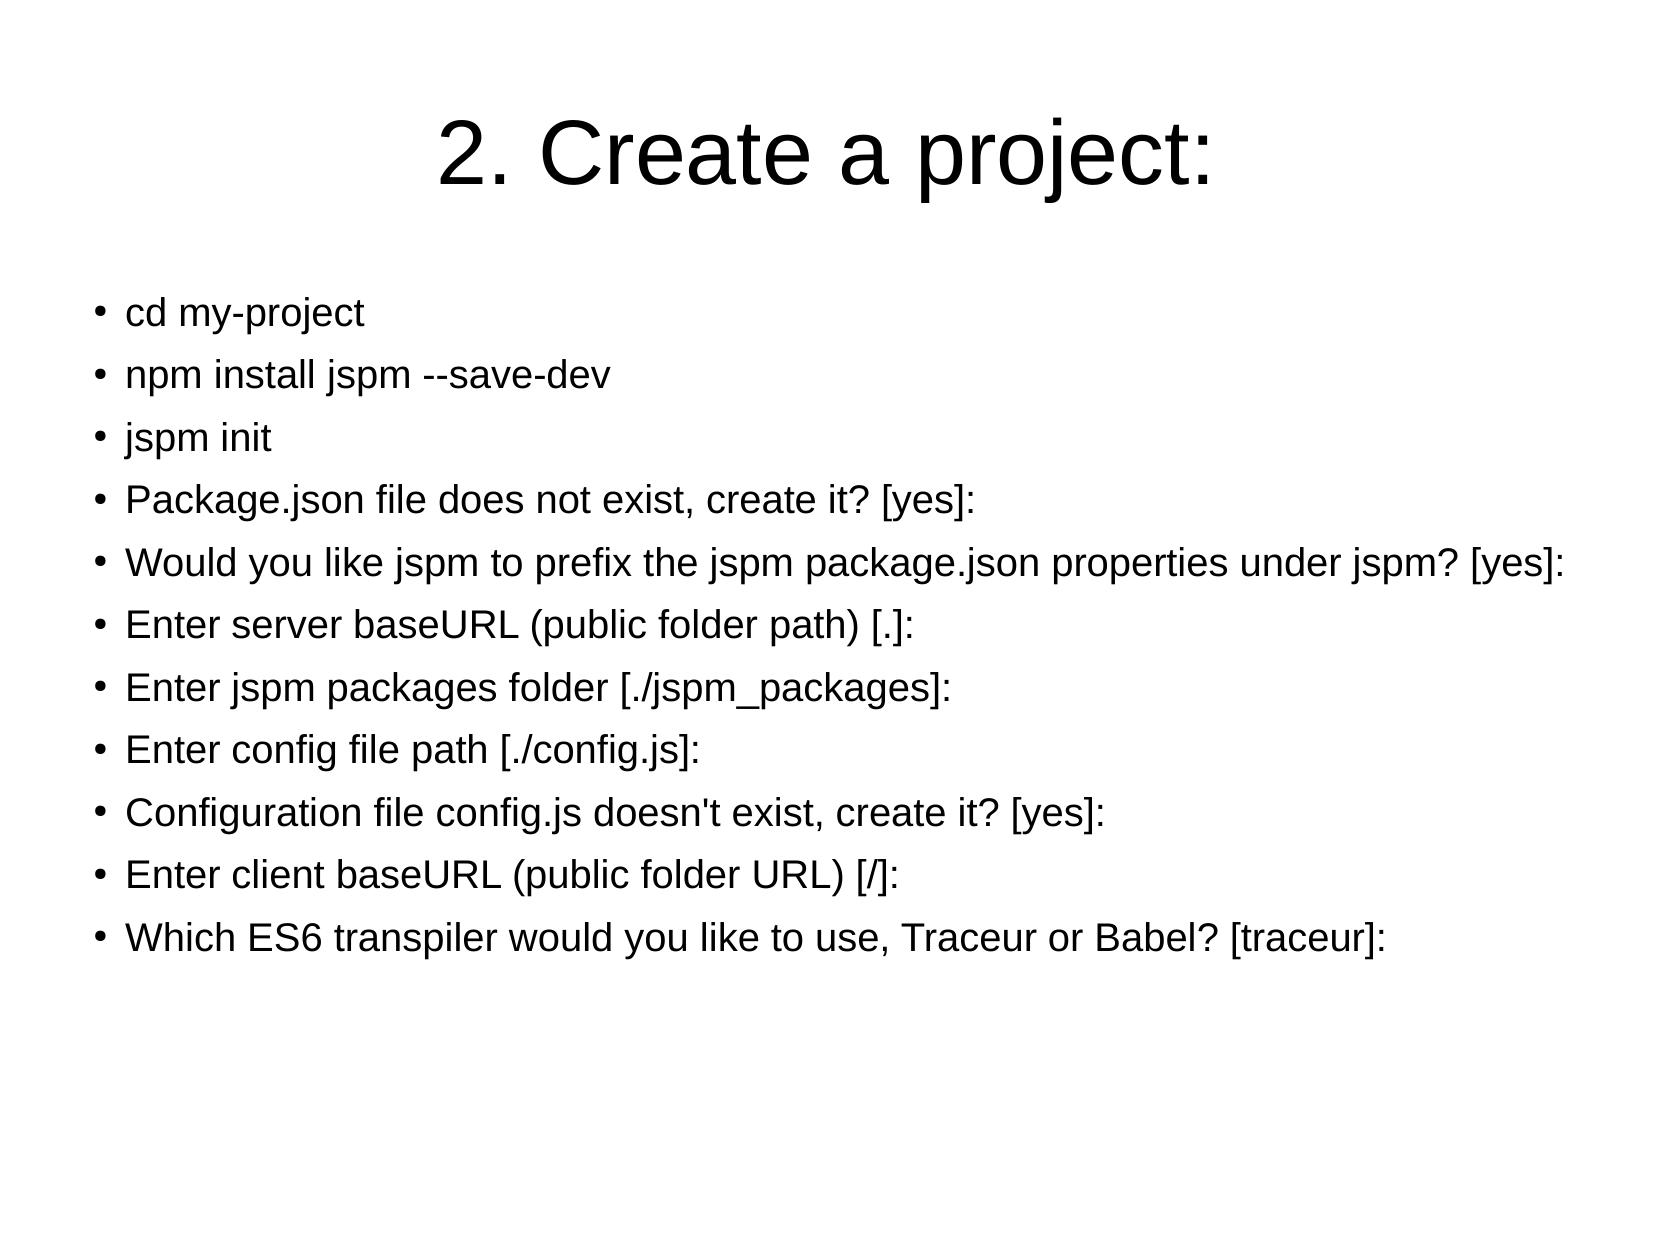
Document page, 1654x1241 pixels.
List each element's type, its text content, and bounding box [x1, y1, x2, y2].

title 2. Create a project: [82, 49, 1571, 257]
list cd my-project npm install jspm --save-dev jspm init Package.json file does not exist, create it? [yes]: Would you like jspm to prefix the jspm package.json properties under jspm? [yes]: Enter server baseURL (public folder path) [.]: Enter jspm packages folder [./jspm_packages]: Enter config file path [./config.js]: Configuration file config.js doesn't exist, create it? [yes]: Enter client baseURL (public folder URL) [/]: Which ES6 transpiler would you like to use, Traceur or Babel? [traceur]: [82, 290, 1571, 1010]
